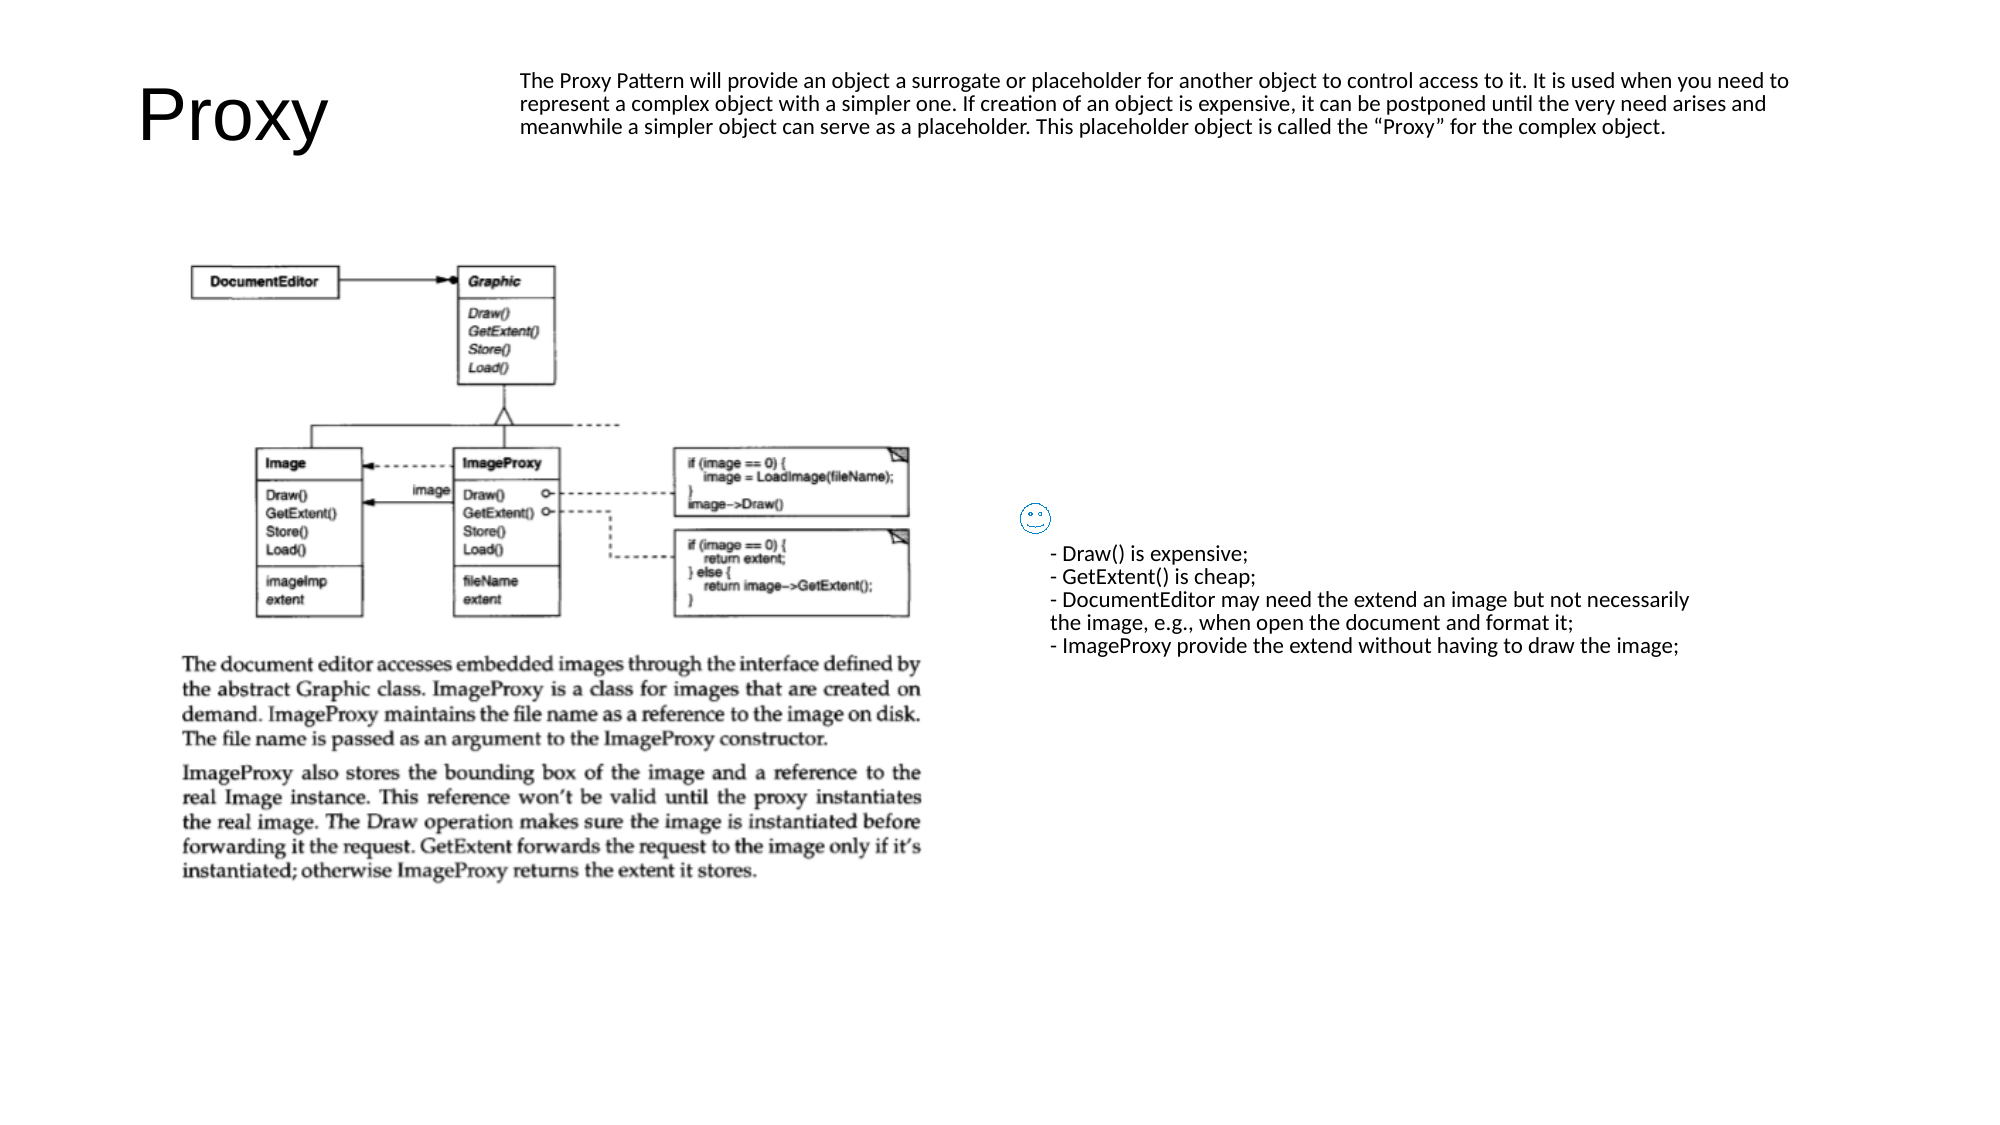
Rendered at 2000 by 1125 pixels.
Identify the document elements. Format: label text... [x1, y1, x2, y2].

title Proxy [137, 60, 376, 166]
picture [150, 239, 961, 893]
text_box The Proxy Pattern will provide an object a surrogate or placeholder for another object to control access to it. It is used when you need to represent a complex object with a simpler one. If creation of an object is expensive, it can be postponed until the very need arises and meanwhile a simpler object can serve as a placeholder. This placeholder object is called the “Proxy” for the complex object. [505, 63, 1816, 136]
text_box - Draw() is expensive; - GetExtent() is cheap; - DocumentEditor may need the extend an image but not necessarily the image, e.g., when open the document and format it; - ImageProxy provide the extend without having to draw the image; [1035, 536, 1711, 722]
